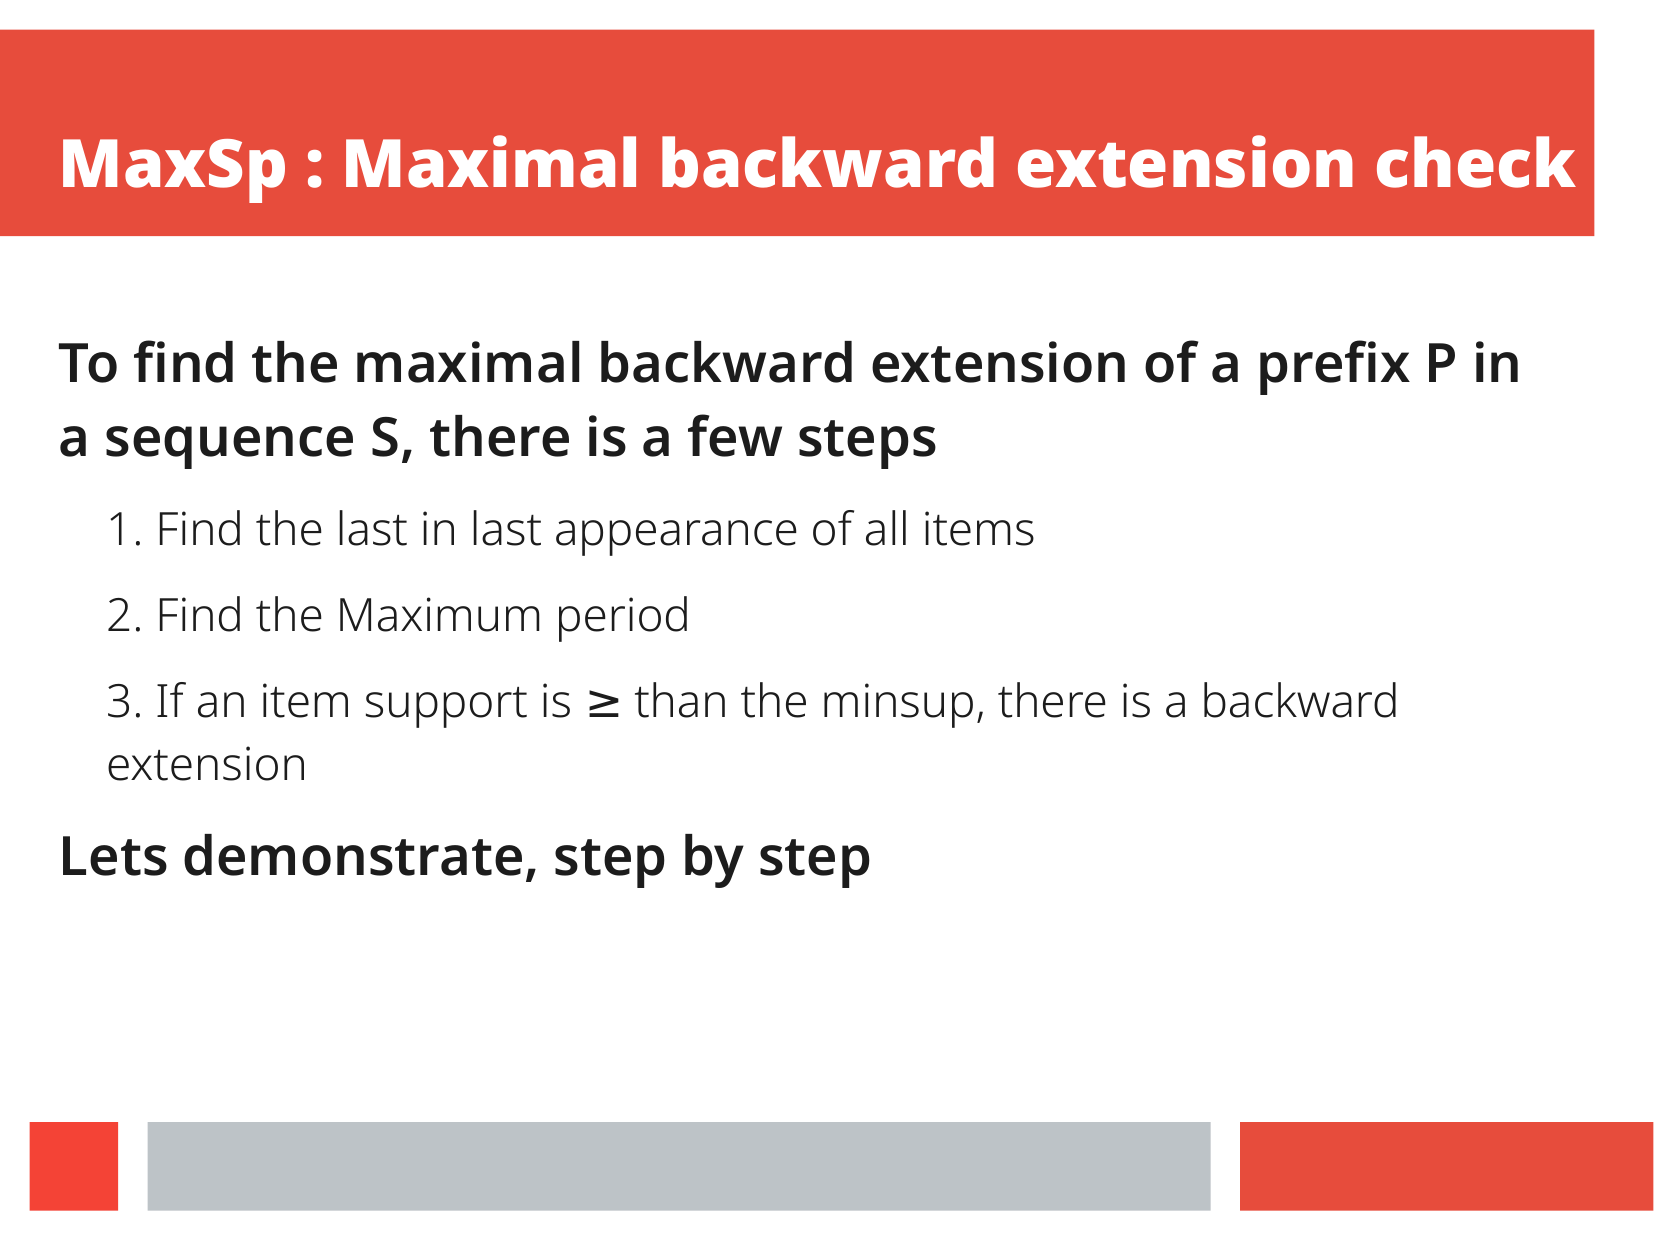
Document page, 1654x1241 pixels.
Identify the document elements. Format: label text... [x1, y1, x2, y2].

title MaxSp : Maximal backward extension check [59, 59, 1595, 207]
list To find the maximal backward extension of a prefix P in a sequence S, there is a few steps 1. Find the last in last appearance of all items 2. Find the Maximum period 3. If an item support is ≥ than the minsup, there is a backward extension Lets demonstrate, step by step [59, 324, 1565, 1093]
